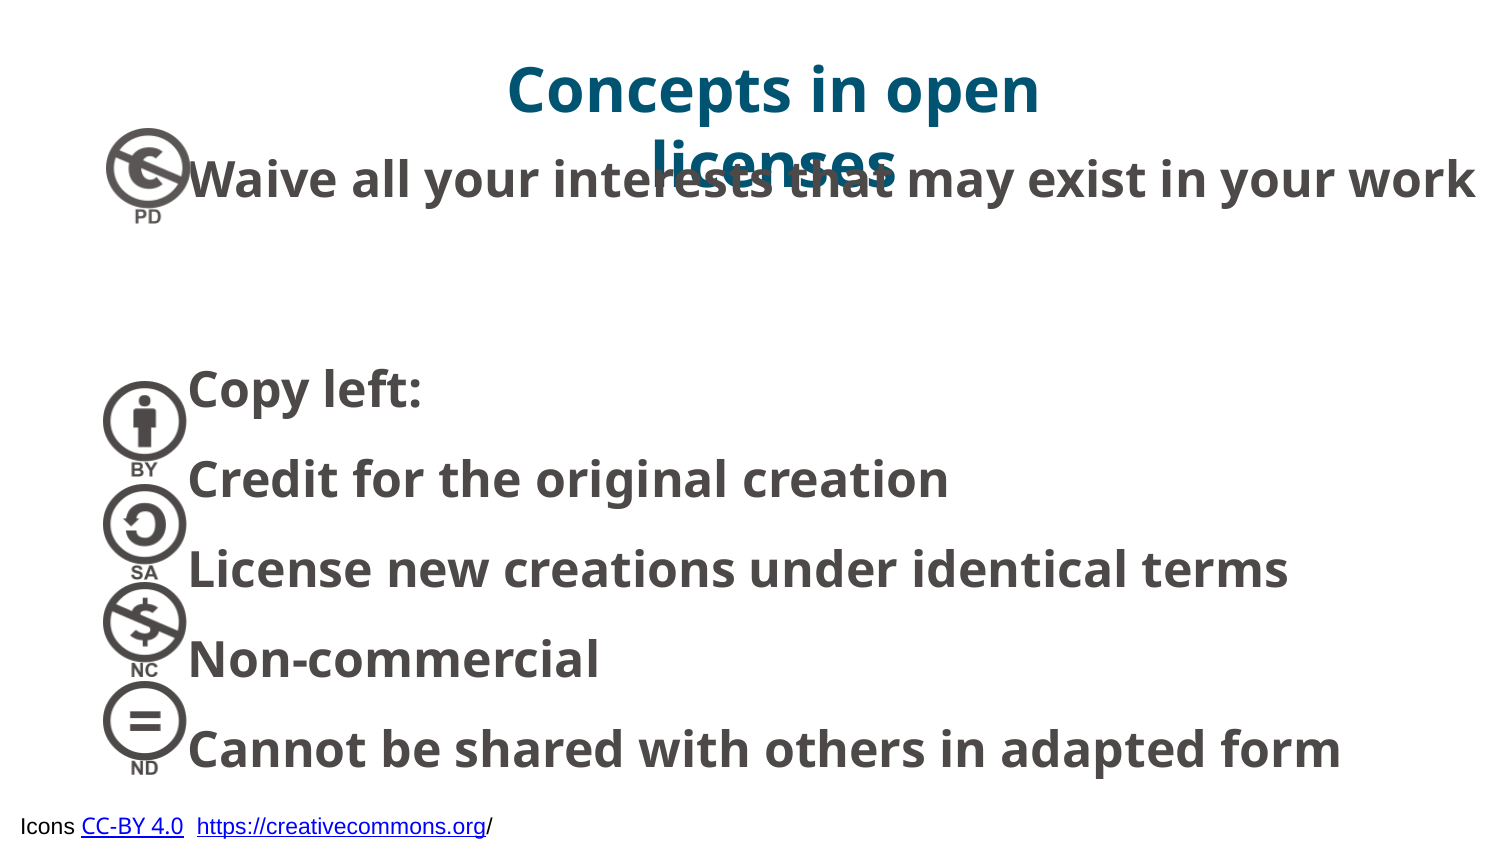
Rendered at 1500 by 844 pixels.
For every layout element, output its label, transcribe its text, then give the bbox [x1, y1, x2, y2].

text_box Concepts in open licenses [395, 44, 1153, 141]
picture [103, 381, 187, 477]
picture [103, 582, 187, 678]
picture [103, 484, 187, 580]
picture [106, 128, 191, 224]
text_box Waive all your interests that may exist in your work Copy left: Credit for the original creation License new creations under identical terms Non-commercial Cannot be shared with others in adapted form [176, 141, 1500, 818]
text_box Icons CC-BY 4.0 https://creativecommons.org/ [8, 806, 800, 844]
picture [103, 681, 187, 776]
